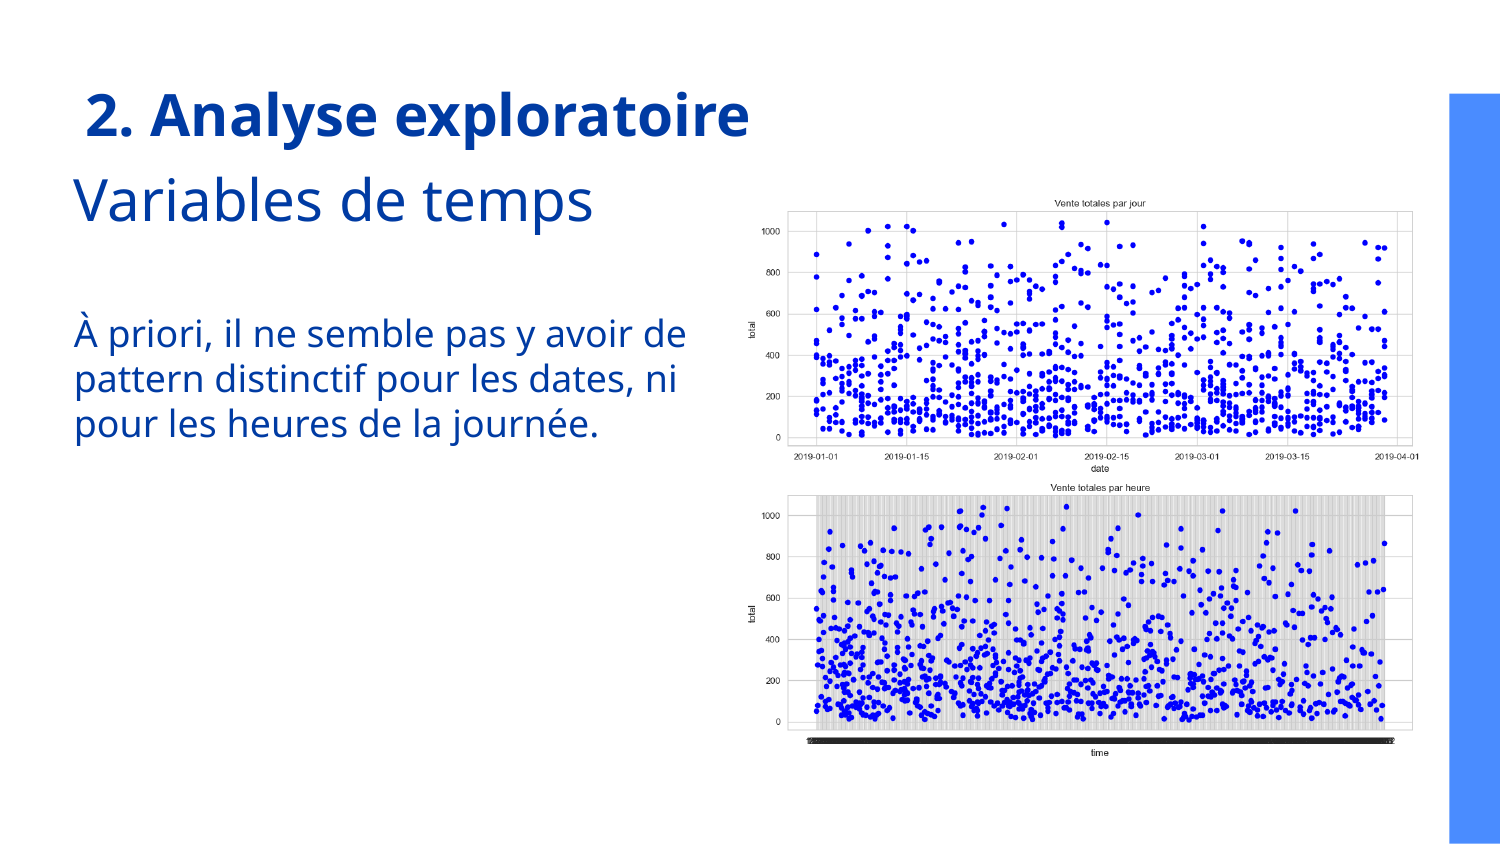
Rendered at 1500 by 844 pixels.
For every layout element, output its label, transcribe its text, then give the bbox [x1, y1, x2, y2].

title Variables de temps [59, 147, 1418, 237]
title À priori, il ne semble pas y avoir de pattern distinctif pour les dates, ni pour les heures de la journée. [59, 295, 738, 745]
picture [738, 189, 1432, 768]
title 2. Analyse exploratoire [70, 62, 1394, 147]
